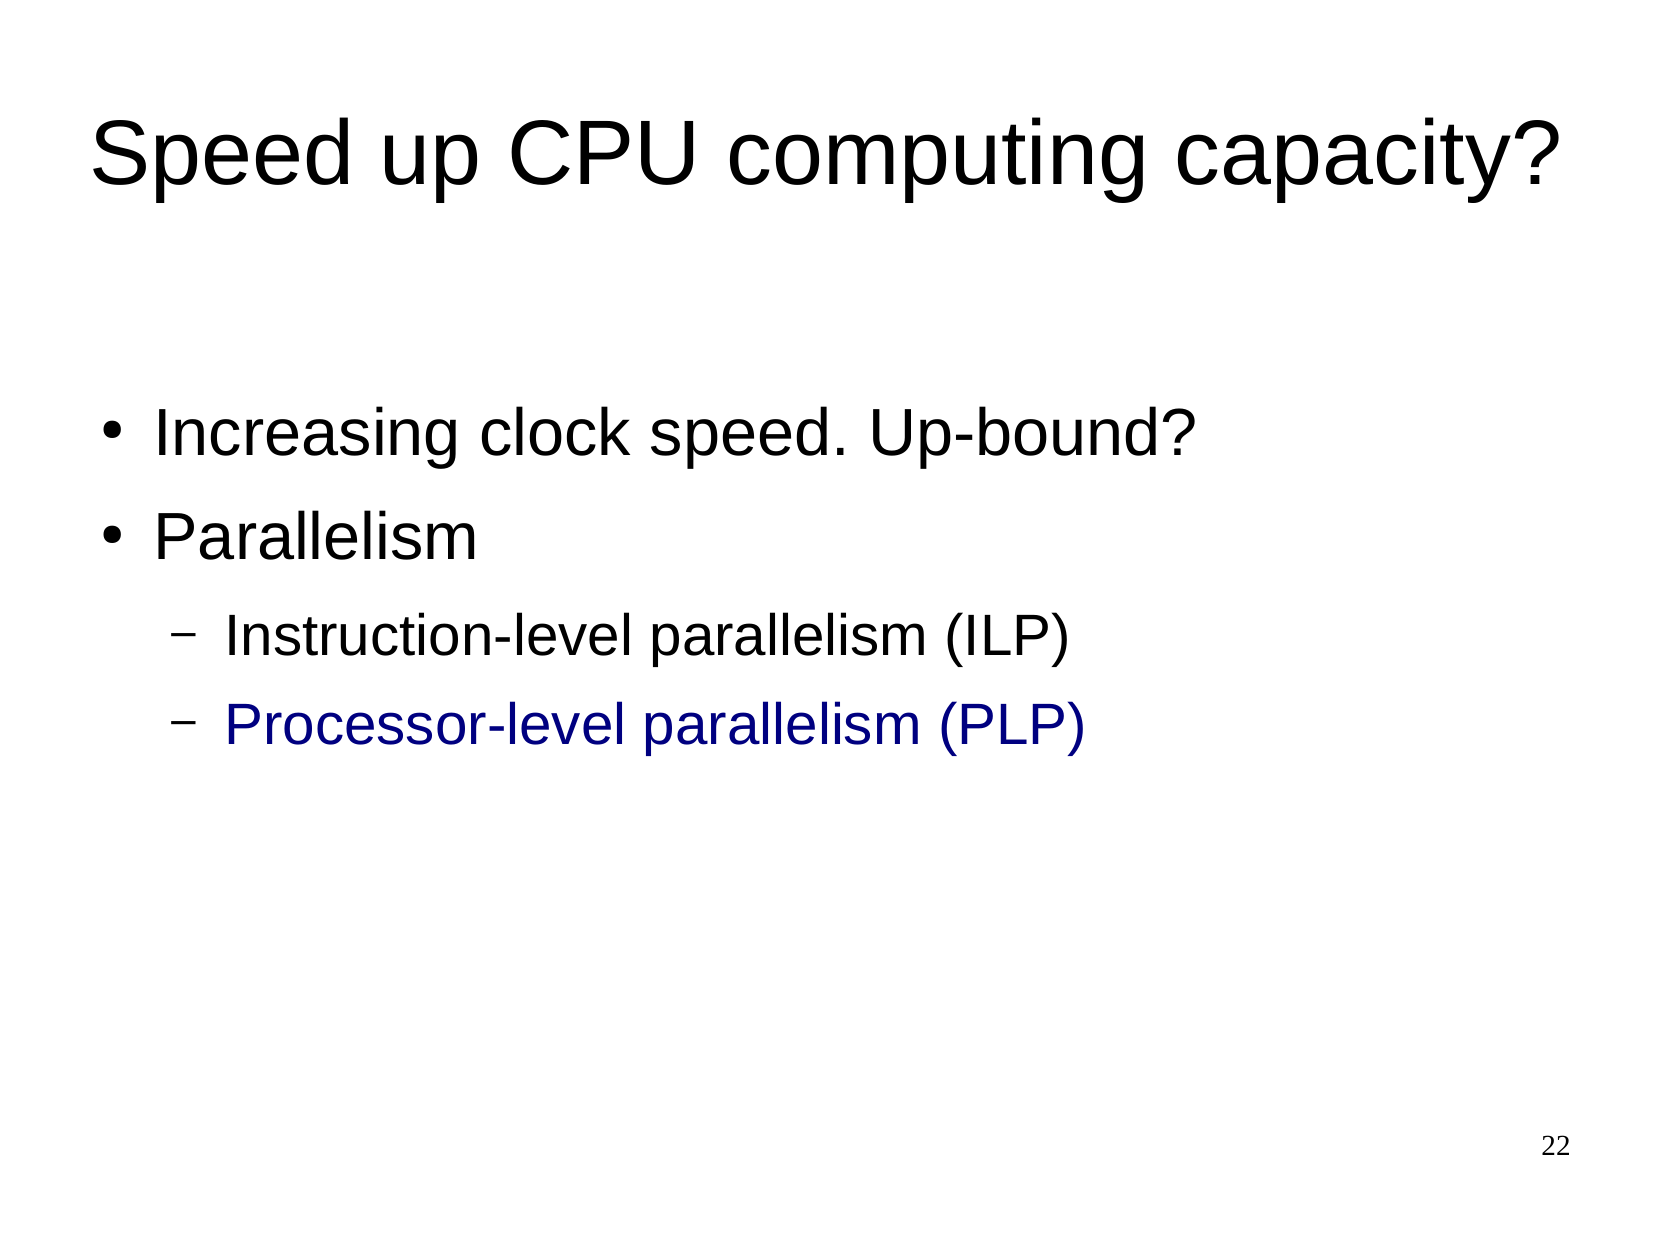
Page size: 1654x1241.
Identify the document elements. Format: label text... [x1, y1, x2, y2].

title Speed up CPU computing capacity? [82, 49, 1571, 257]
list Increasing clock speed. Up-bound? Parallelism Instruction-level parallelism (ILP) Processor-level parallelism (PLP) [82, 290, 1538, 1010]
